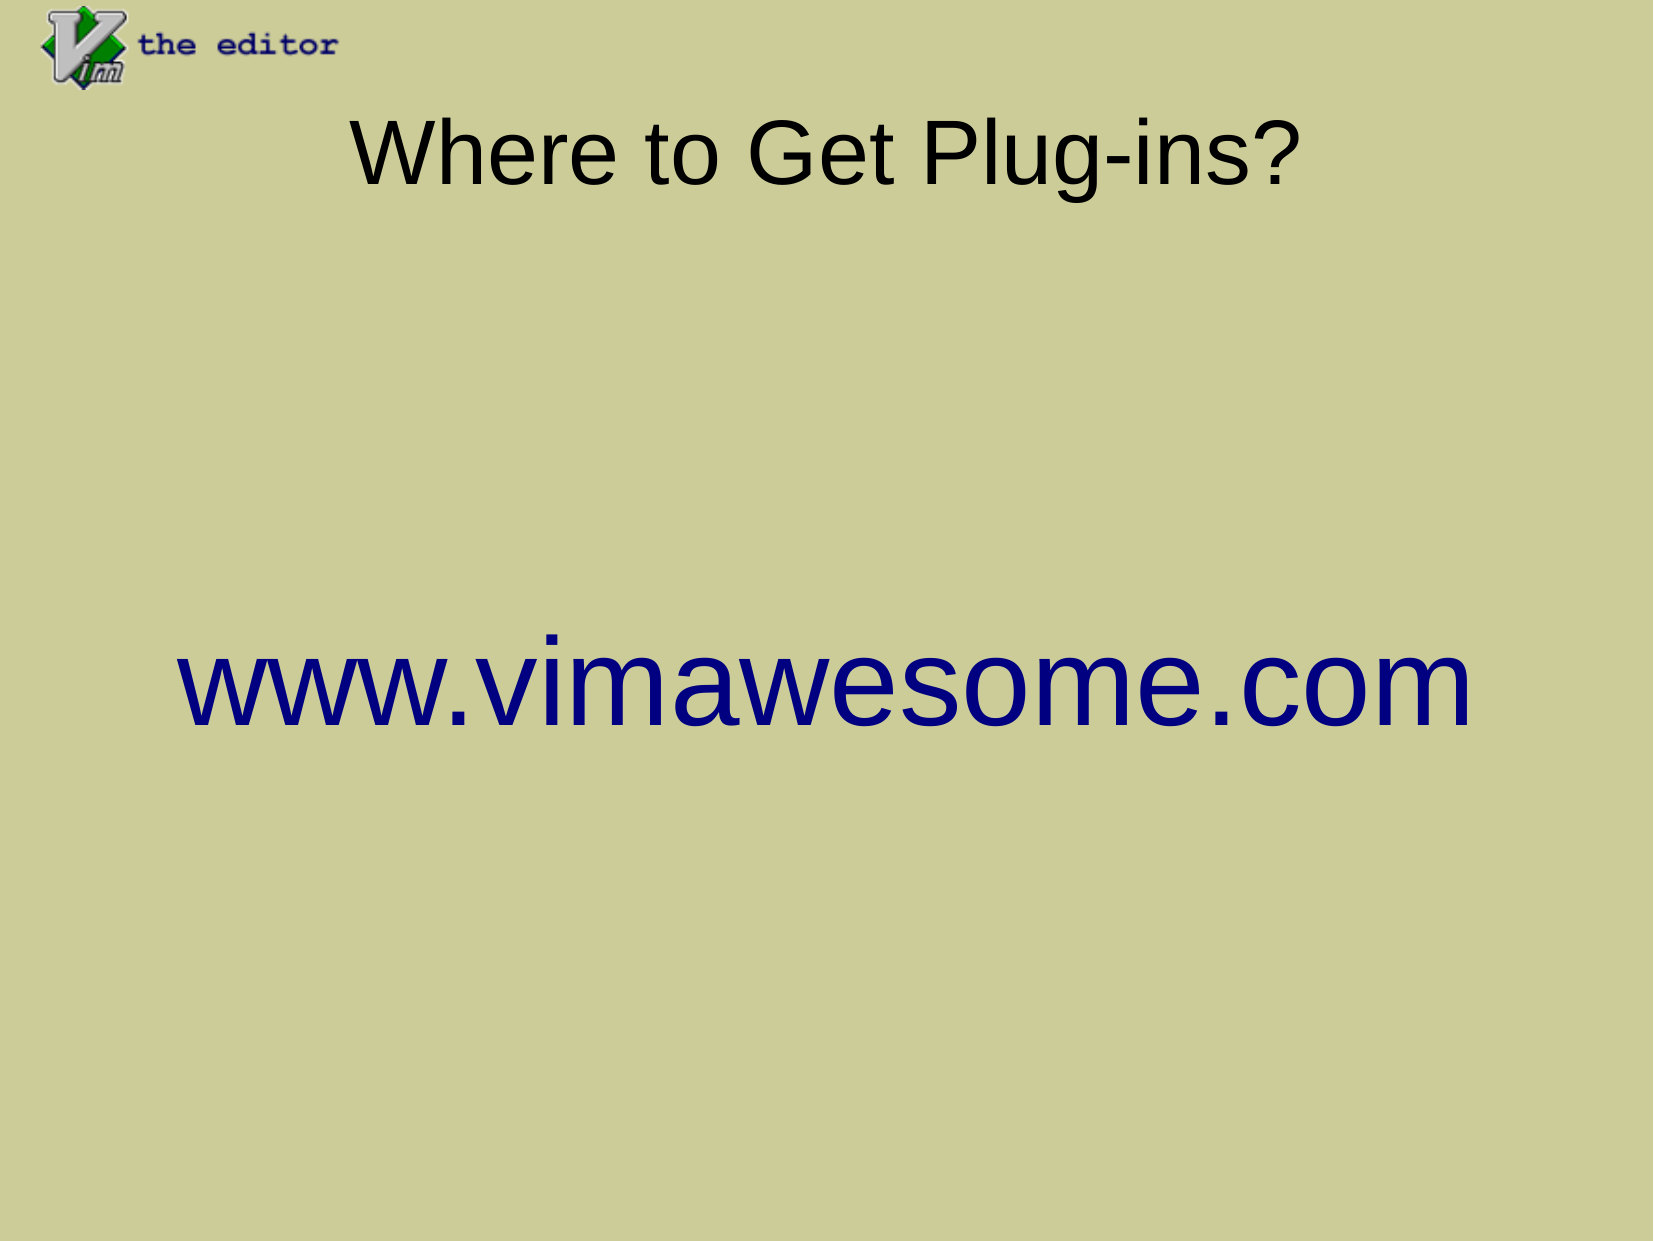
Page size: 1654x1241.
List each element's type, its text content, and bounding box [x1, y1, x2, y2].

title Where to Get Plug-ins? [82, 49, 1571, 257]
picture [6, 6, 341, 91]
subtitle www.vimawesome.com [82, 290, 1571, 1010]
